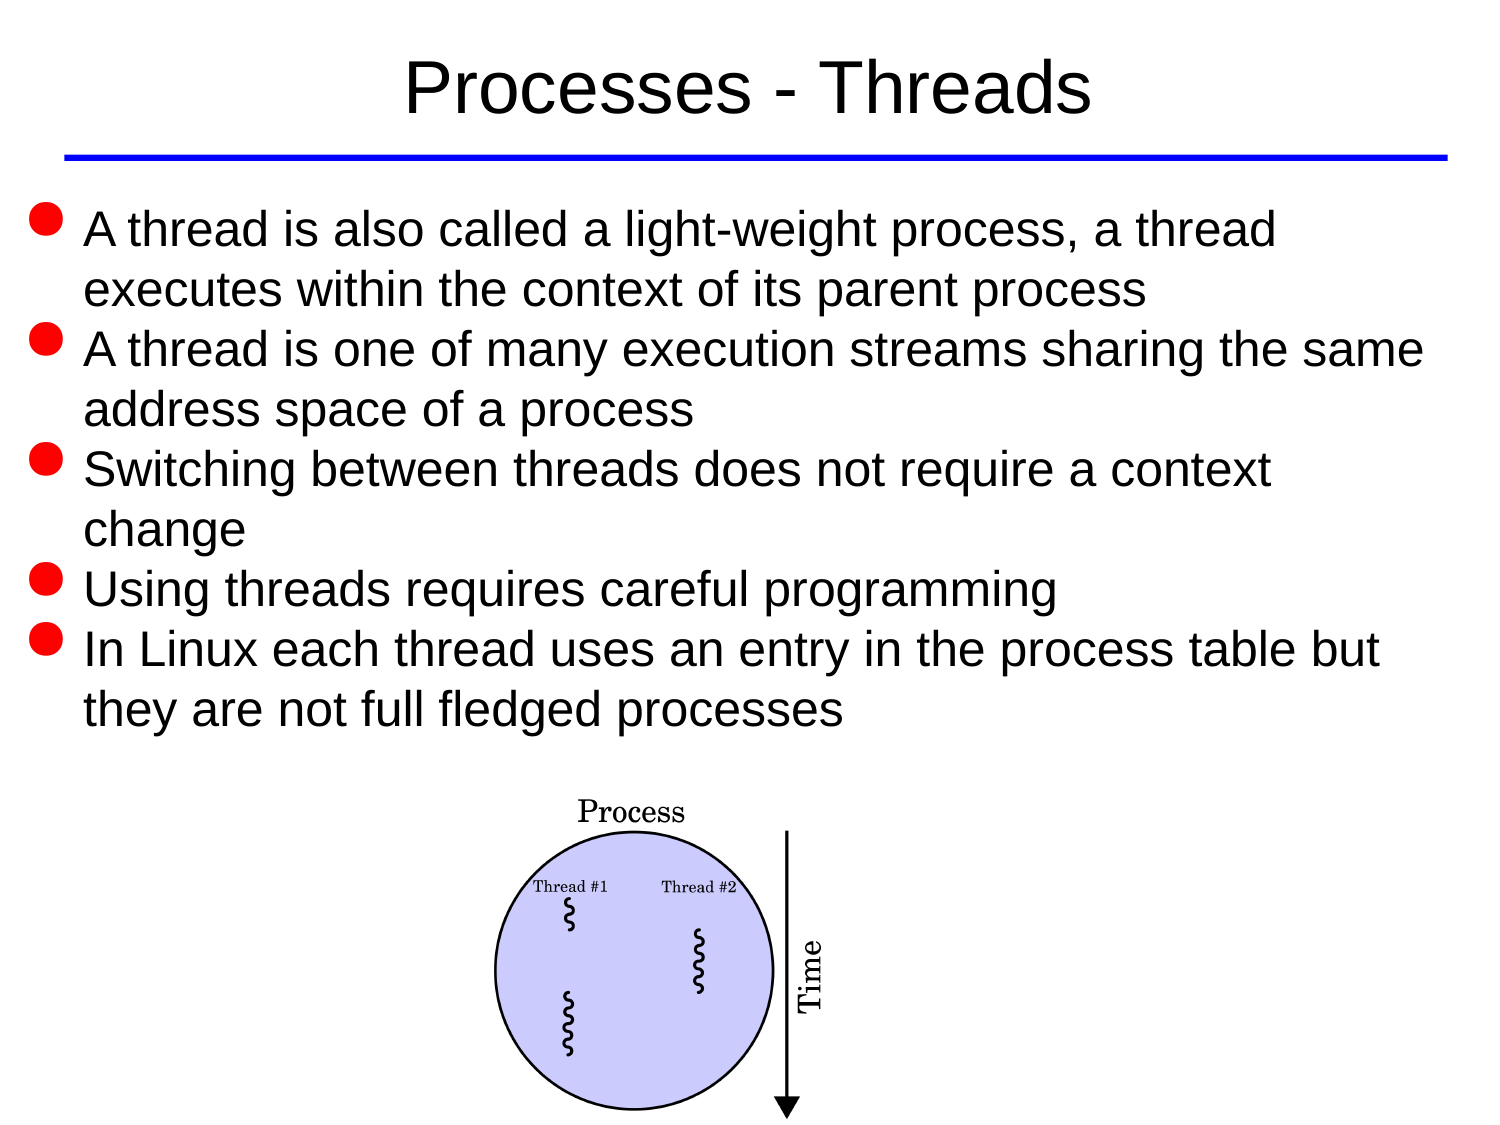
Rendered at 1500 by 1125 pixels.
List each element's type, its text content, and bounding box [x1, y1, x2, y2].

picture [477, 793, 829, 1125]
list A thread is also called a light-weight process, a thread executes within the context of its parent process A thread is one of many execution streams sharing the same address space of a process Switching between threads does not require a context change Using threads requires careful programming In Linux each thread uses an entry in the process table but they are not full fledged processes [11, 189, 1459, 787]
title Processes - Threads [115, 21, 1382, 147]
